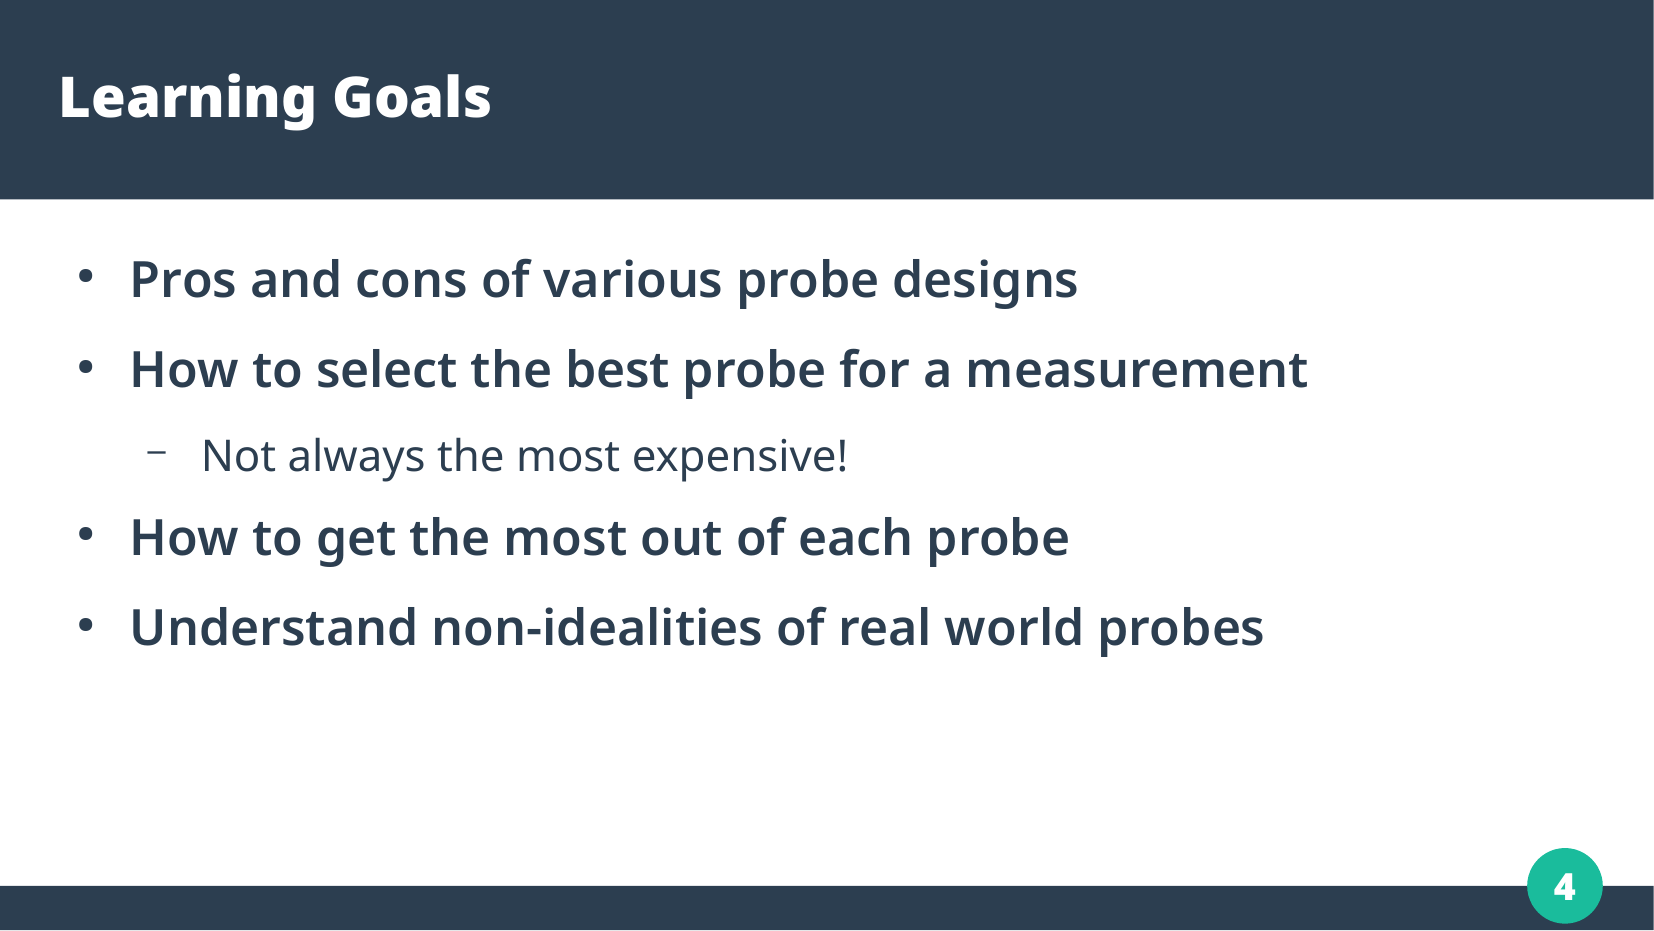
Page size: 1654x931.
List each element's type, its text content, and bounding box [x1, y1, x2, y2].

title Learning Goals [59, 37, 1595, 155]
list Pros and cons of various probe designs How to select the best probe for a measurement Not always the most expensive! How to get the most out of each probe Understand non-idealities of real world probes [59, 243, 1595, 864]
